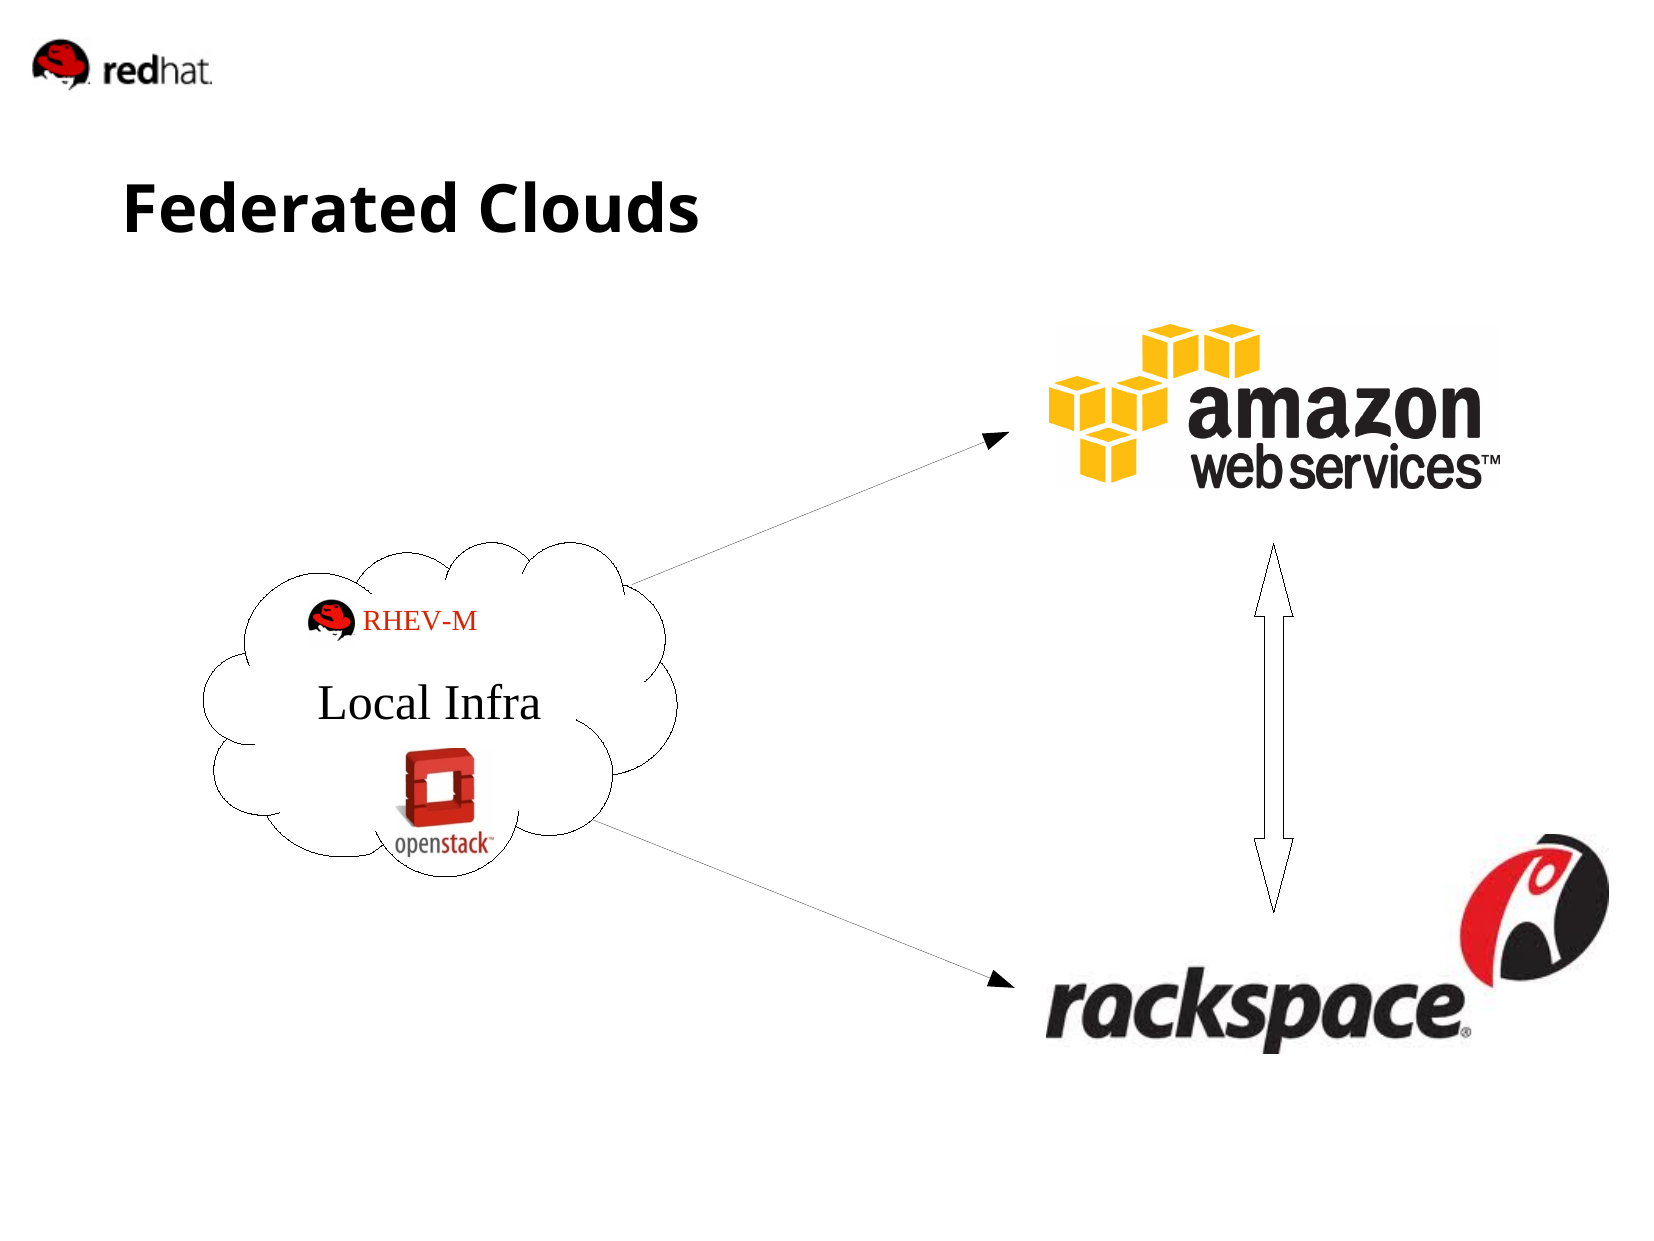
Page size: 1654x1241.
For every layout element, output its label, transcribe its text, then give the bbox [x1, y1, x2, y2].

text_box Local Infra [317, 675, 542, 736]
picture [307, 598, 356, 647]
text_box [1254, 543, 1294, 913]
title Federated Clouds [121, 102, 1534, 310]
picture [395, 748, 494, 857]
picture [1046, 834, 1609, 1054]
picture [31, 37, 212, 98]
picture [1049, 324, 1500, 489]
text_box RHEV-M [362, 604, 491, 649]
